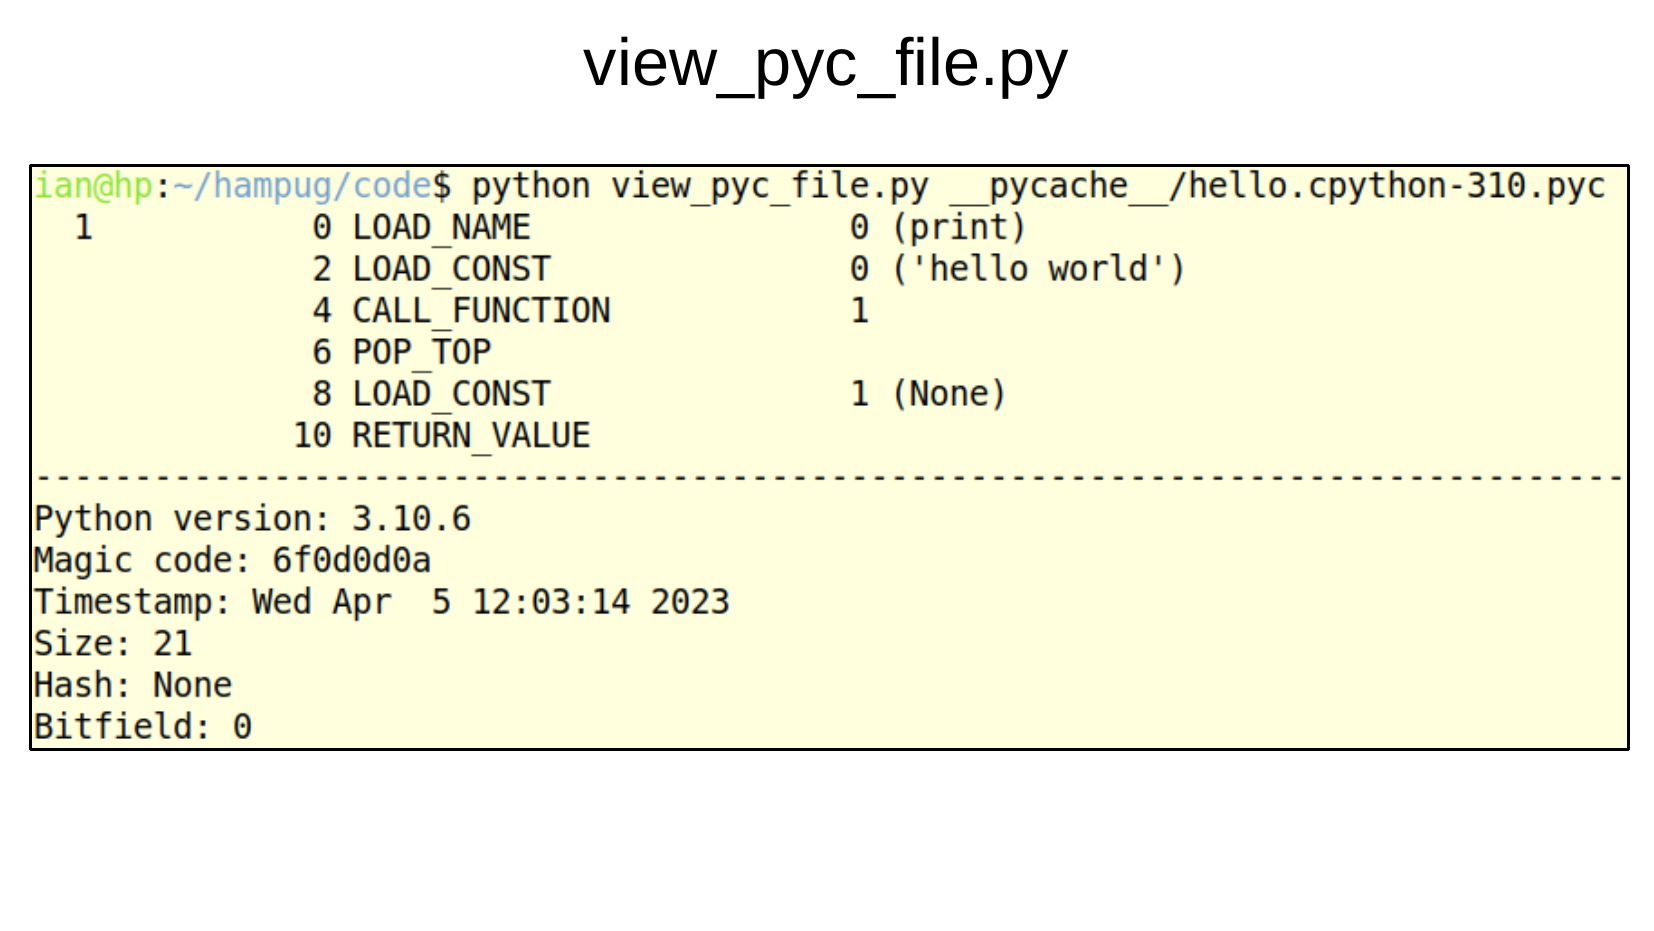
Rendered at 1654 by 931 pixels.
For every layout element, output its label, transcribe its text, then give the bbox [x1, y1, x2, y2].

title view_pyc_file.py [82, 24, 1571, 100]
picture [32, 167, 1628, 748]
